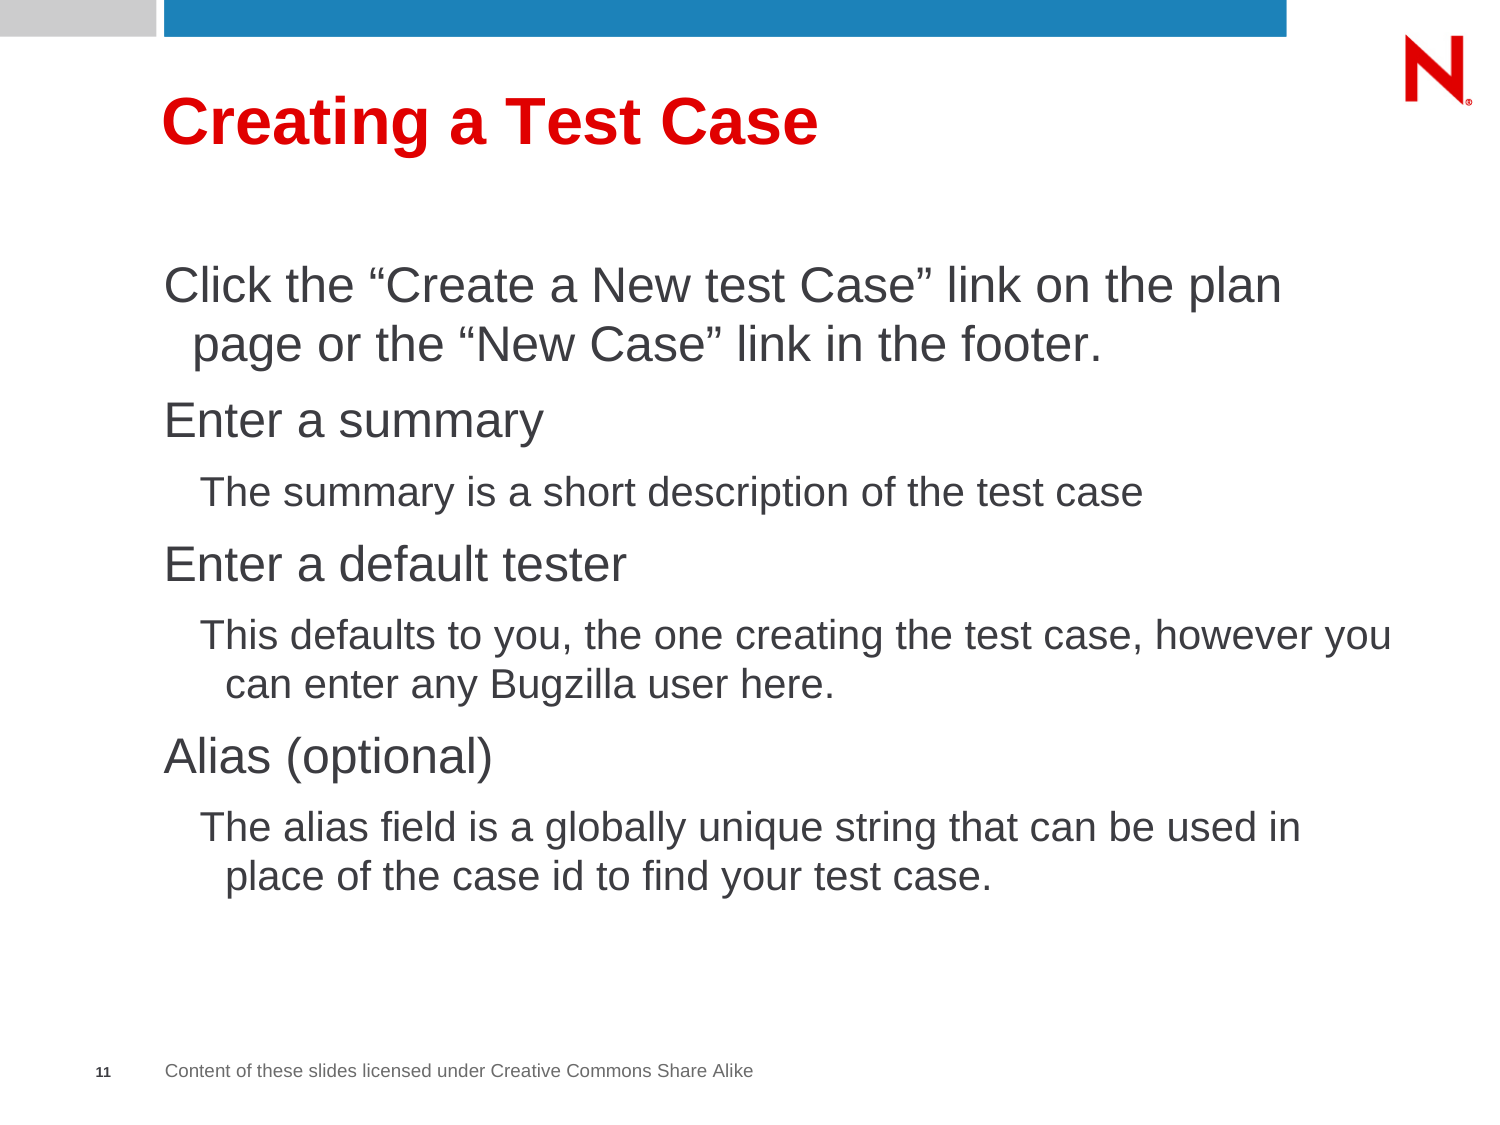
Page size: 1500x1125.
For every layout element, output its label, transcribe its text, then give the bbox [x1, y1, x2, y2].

title Creating a Test Case [161, 41, 1383, 205]
list Click the “Create a New test Case” link on the plan page or the “New Case” link in the footer. Enter a summary The summary is a short description of the test case Enter a default tester This defaults to you, the one creating the test case, however you can enter any Bugzilla user here. Alias (optional) The alias field is a globally unique string that can be used in place of the case id to find your test case. [163, 254, 1404, 986]
picture [1403, 32, 1473, 107]
